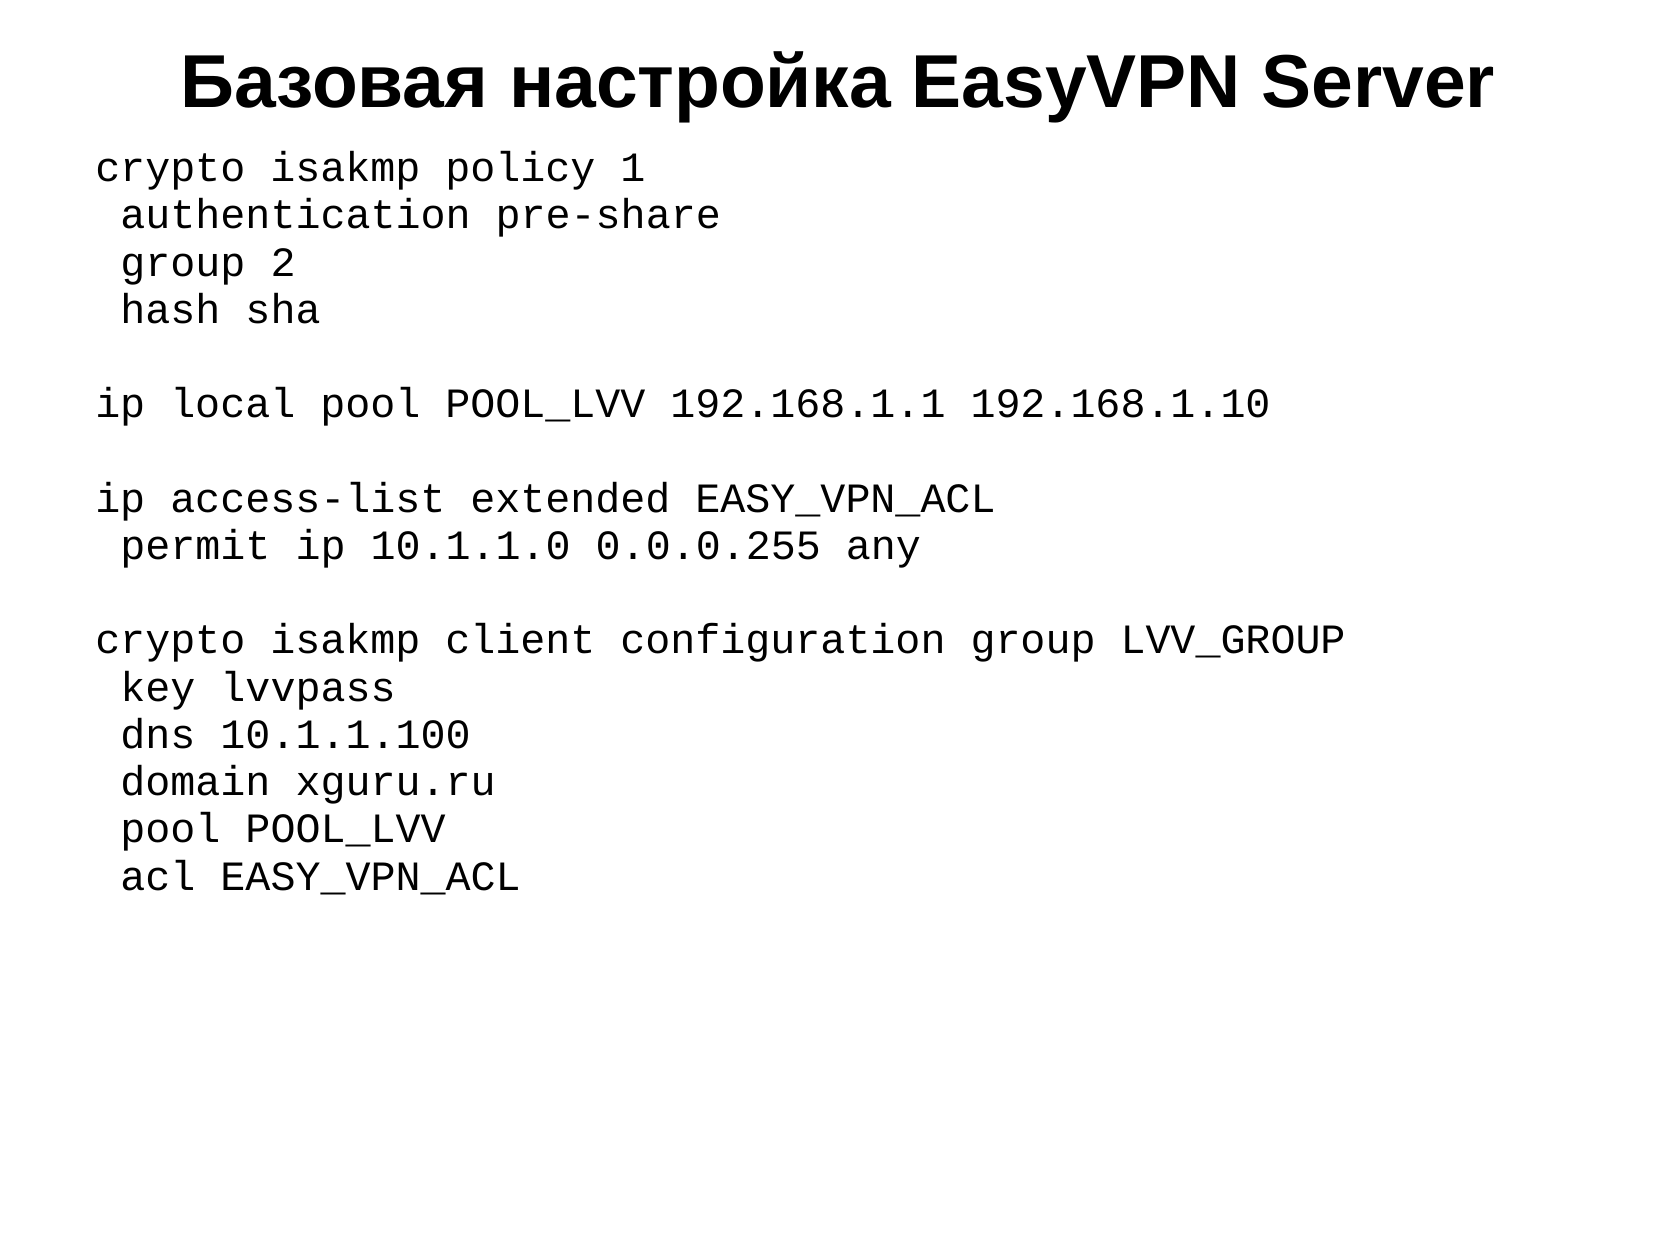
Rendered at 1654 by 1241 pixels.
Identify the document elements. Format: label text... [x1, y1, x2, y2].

text_box Базовая настройка EasyVPN Server [64, 37, 1613, 130]
list crypto isakmp policy 1 authentication pre-share group 2 hash sha ip local pool POOL_LVV 192.168.1.1 192.168.1.10 ip access-list extended EASY_VPN_ACL permit ip 10.1.1.0 0.0.0.255 any crypto isakmp client configuration group LVV_GROUP key lvvpass dns 10.1.1.100 domain xguru.ru pool POOL_LVV acl EASY_VPN_ACL [95, 146, 1538, 1213]
